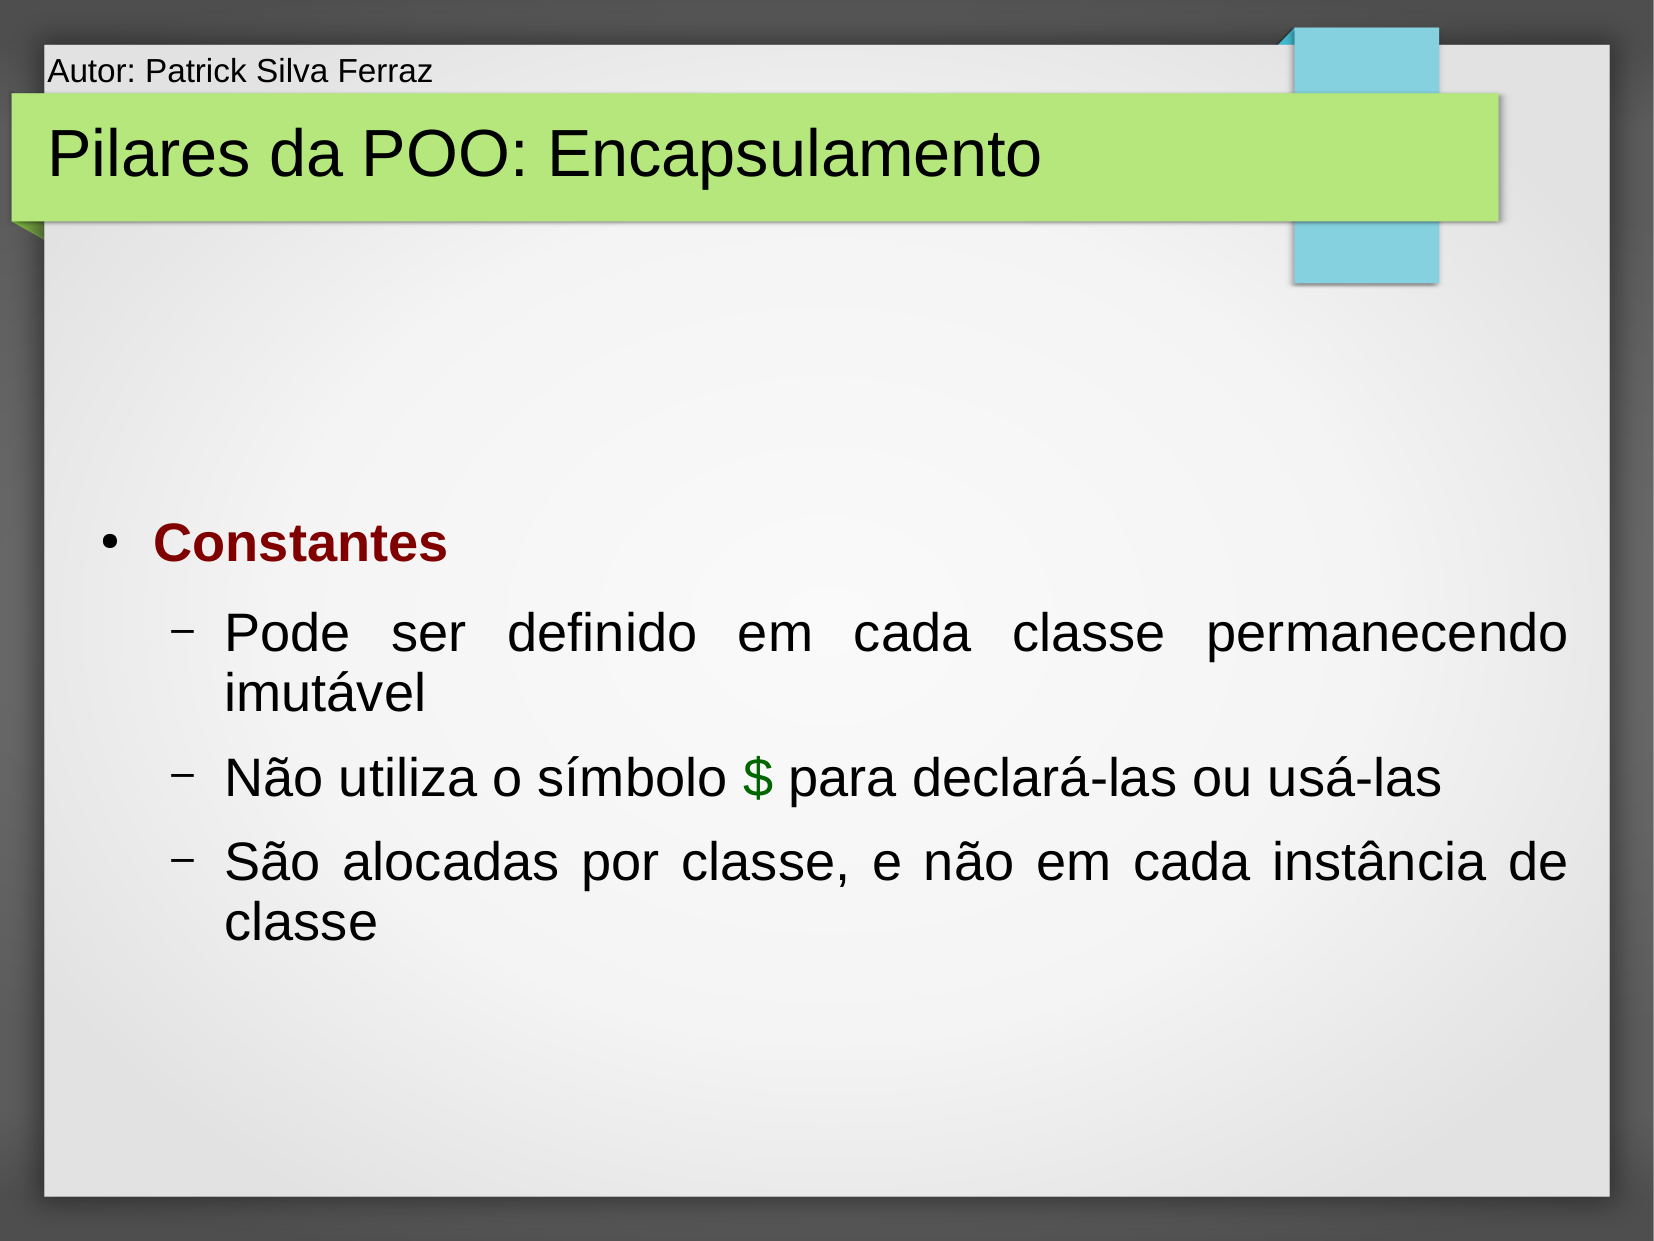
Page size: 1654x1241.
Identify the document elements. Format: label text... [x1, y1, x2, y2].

list Constantes Pode ser definido em cada classe permanecendo imutável Não utiliza o símbolo $ para declará-las ou usá-las São alocadas por classe, e não em cada instância de classe [82, 295, 1571, 1170]
title Pilares da POO: Encapsulamento [47, 69, 1512, 238]
text_box Autor: Patrick Silva Ferraz [47, 47, 876, 95]
picture [0, 0, 1654, 1241]
